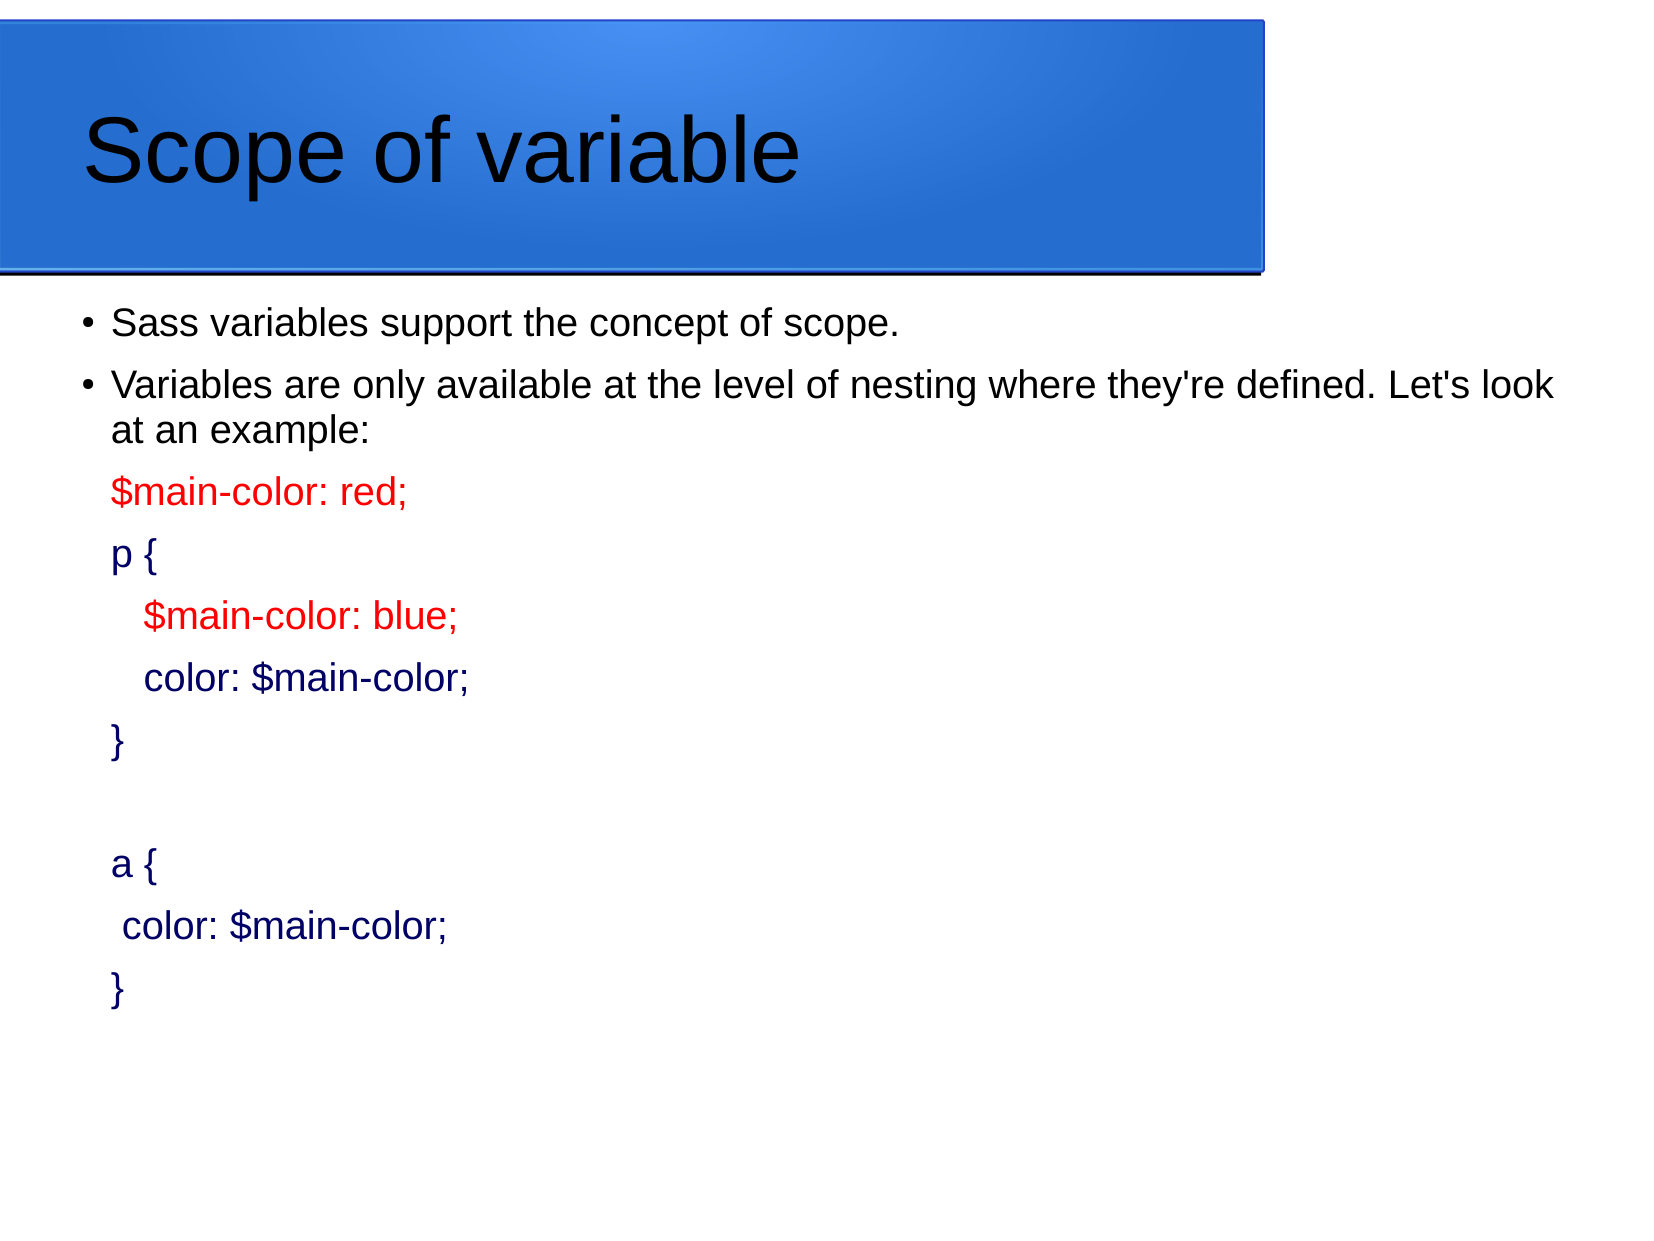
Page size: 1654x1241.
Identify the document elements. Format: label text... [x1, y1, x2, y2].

title Scope of variable [82, 47, 1235, 252]
list Sass variables support the concept of scope. Variables are only available at the level of nesting where they're defined. Let's look at an example: $main-color: red; p { $main-color: blue; color: $main-color; } a { color: $main-color; } [71, 300, 1561, 1021]
